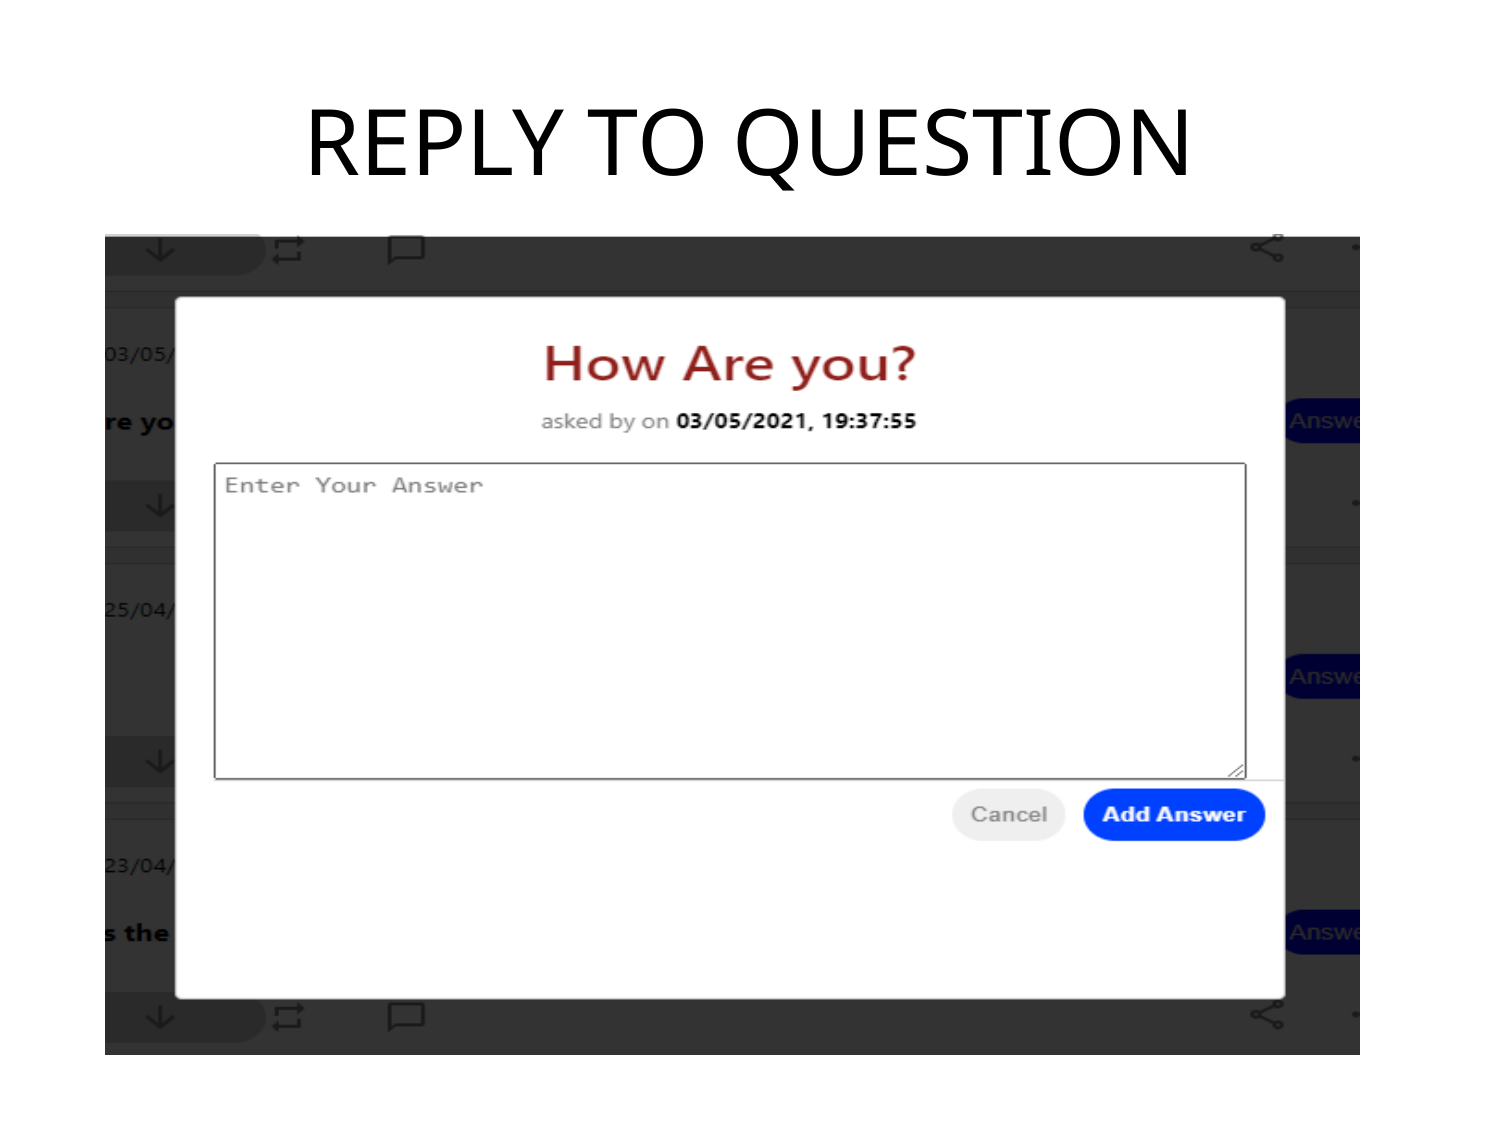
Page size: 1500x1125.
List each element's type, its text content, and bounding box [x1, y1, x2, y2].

title REPLY TO QUESTION [75, 45, 1425, 233]
picture [105, 234, 1360, 1055]
